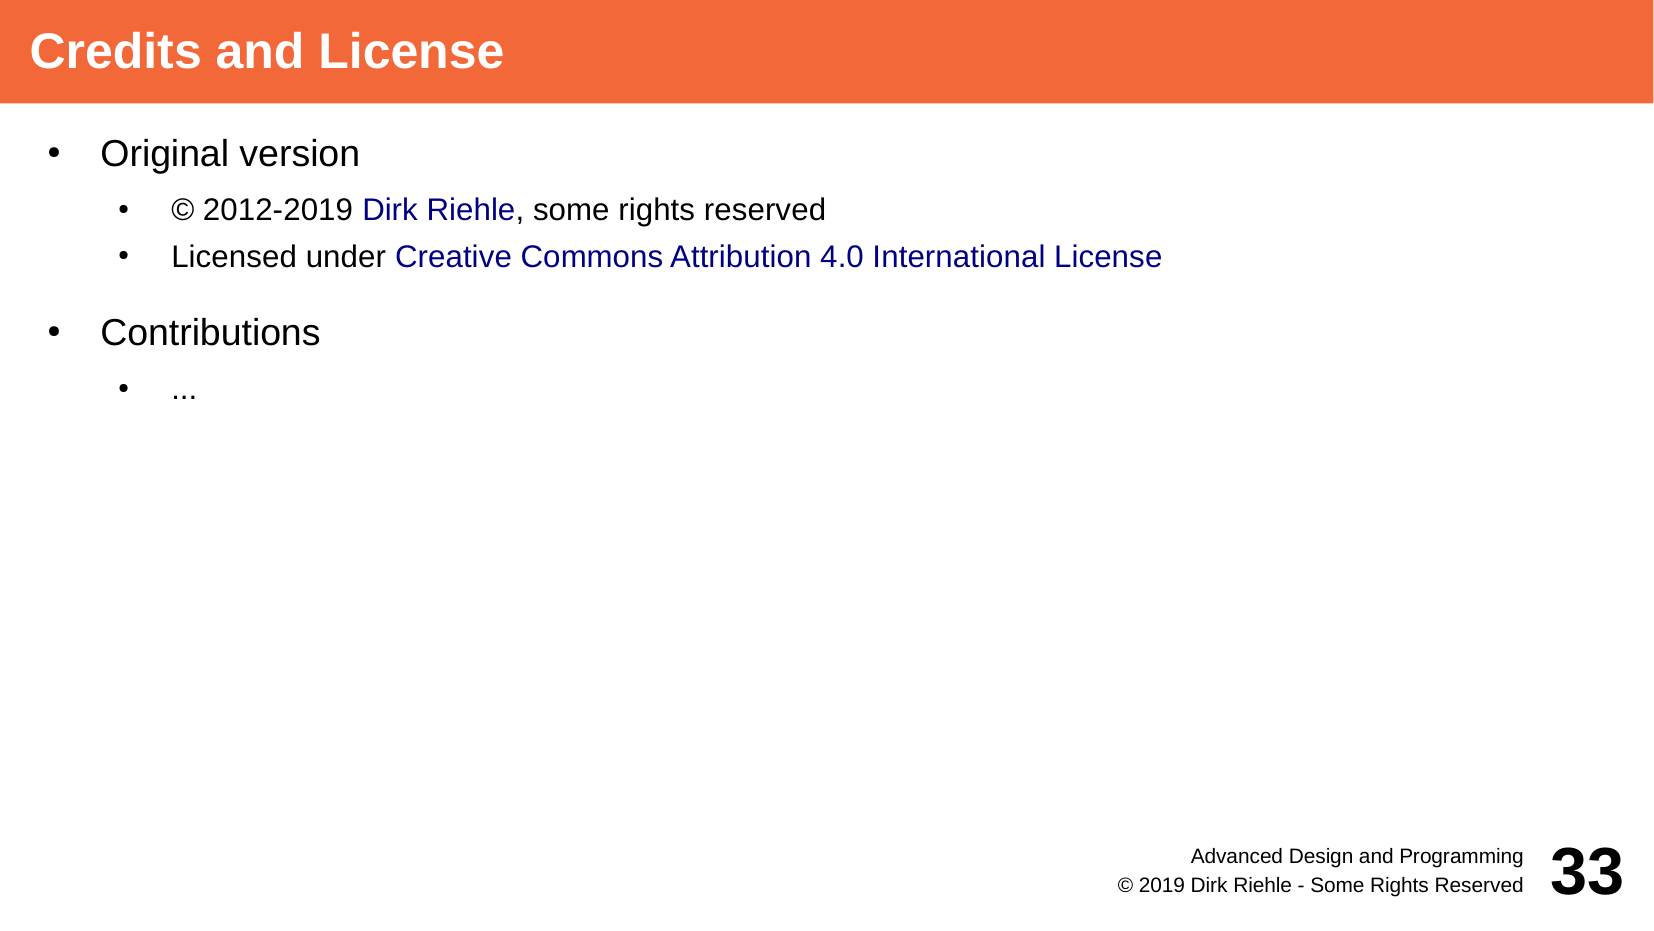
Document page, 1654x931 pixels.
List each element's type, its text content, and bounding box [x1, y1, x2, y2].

list Original version © 2012-2019 Dirk Riehle, some rights reserved Licensed under Creative Commons Attribution 4.0 International License Contributions ... [29, 132, 1625, 813]
title Credits and License [0, 0, 1654, 104]
